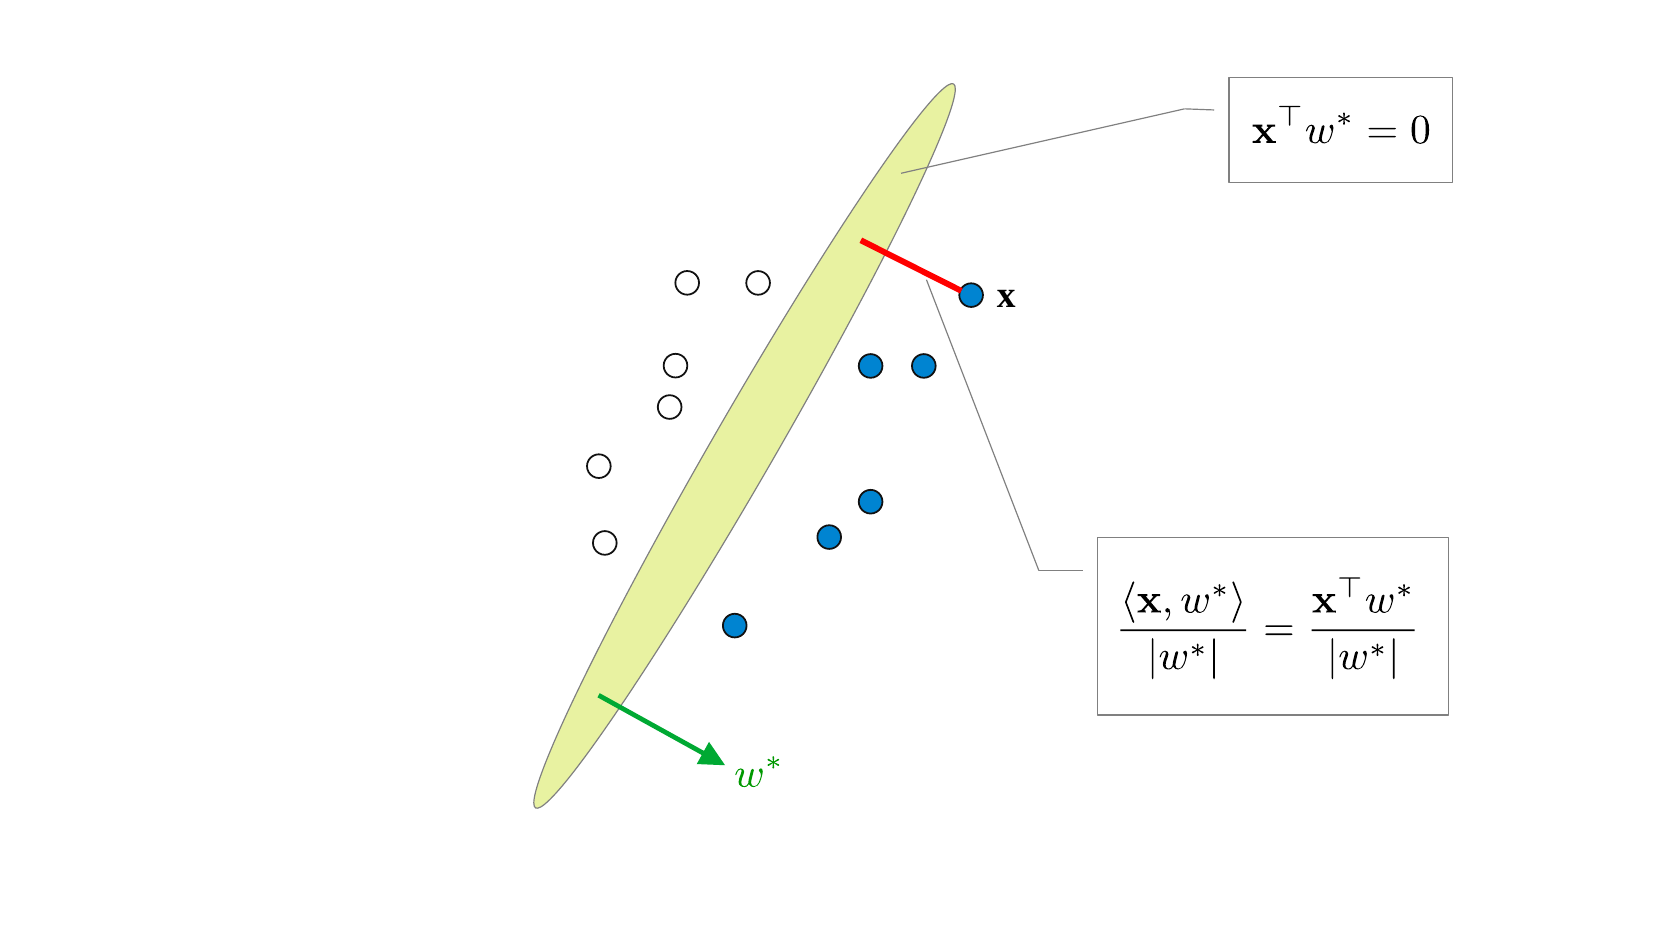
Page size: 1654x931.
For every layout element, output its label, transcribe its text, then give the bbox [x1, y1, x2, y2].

text_box [911, 354, 936, 378]
picture [1250, 104, 1431, 146]
text_box [959, 283, 982, 307]
text_box [817, 525, 842, 549]
text_box [533, 83, 956, 809]
picture [734, 756, 780, 788]
text_box [722, 613, 747, 638]
text_box [858, 489, 883, 514]
text_box x [982, 267, 1029, 324]
picture [1120, 577, 1415, 680]
text_box [858, 354, 883, 378]
